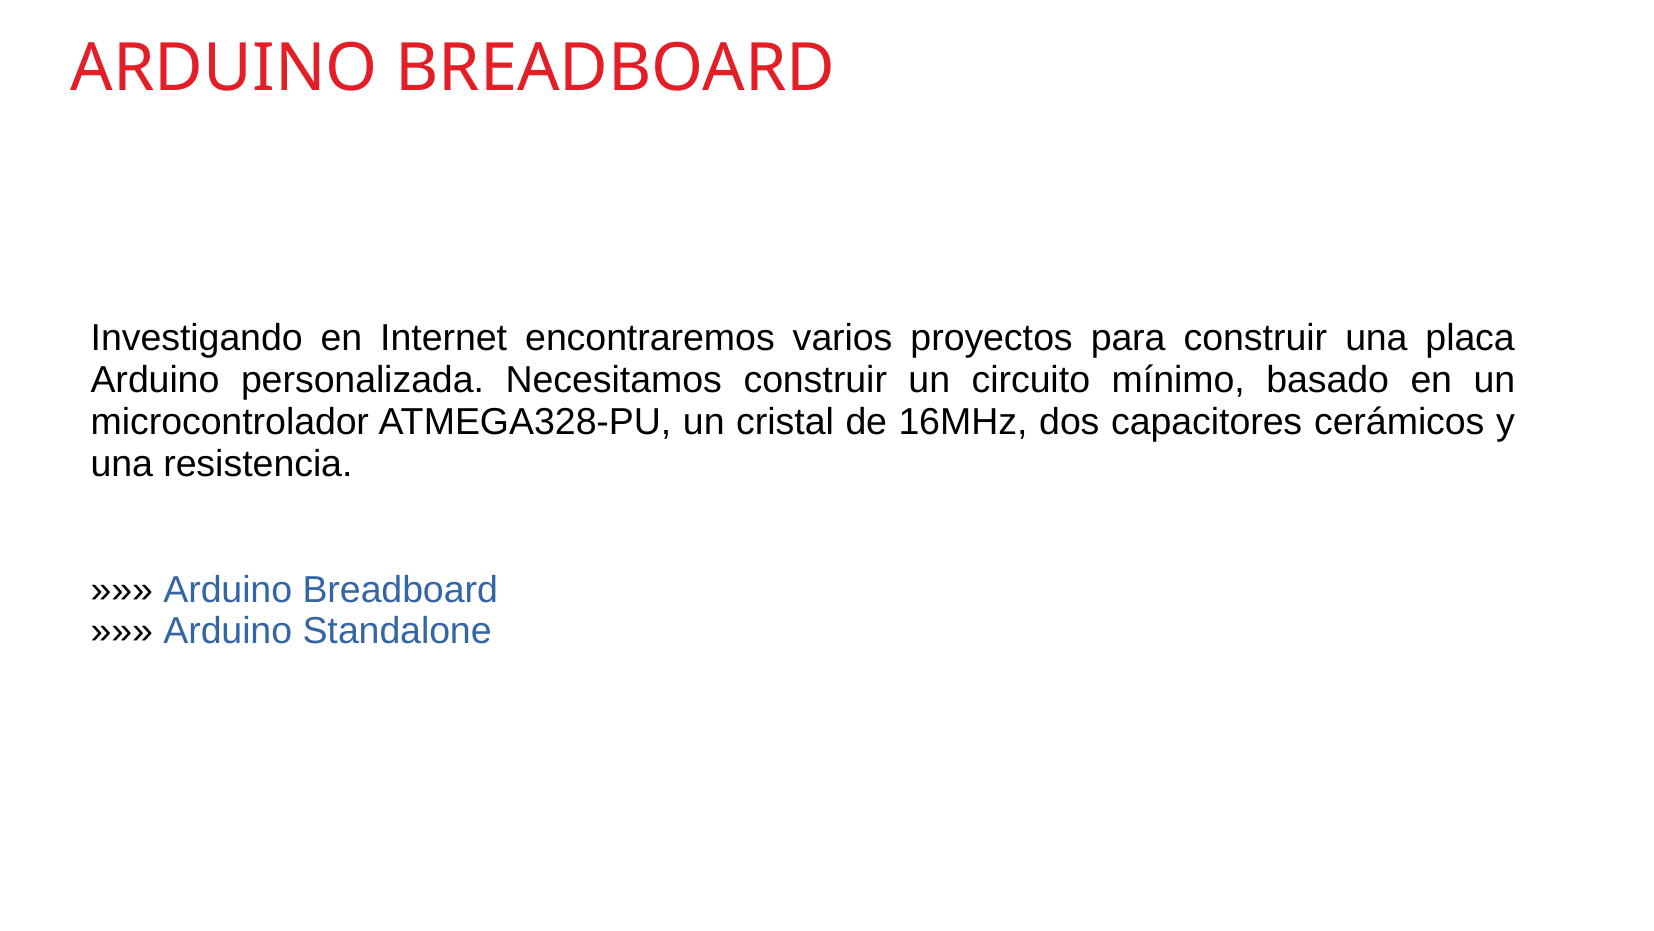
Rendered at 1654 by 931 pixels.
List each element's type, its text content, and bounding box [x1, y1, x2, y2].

title ARDUINO BREADBOARD [70, 11, 1347, 118]
text_box Investigando en Internet encontraremos varios proyectos para construir una placa Arduino personalizada. Necesitamos construir un circuito mínimo, basado en un microcontrolador ATMEGA328-PU, un cristal de 16MHz, dos capacitores cerámicos y una resistencia. »»» Arduino Breadboard »»» Arduino Standalone [75, 308, 1578, 660]
